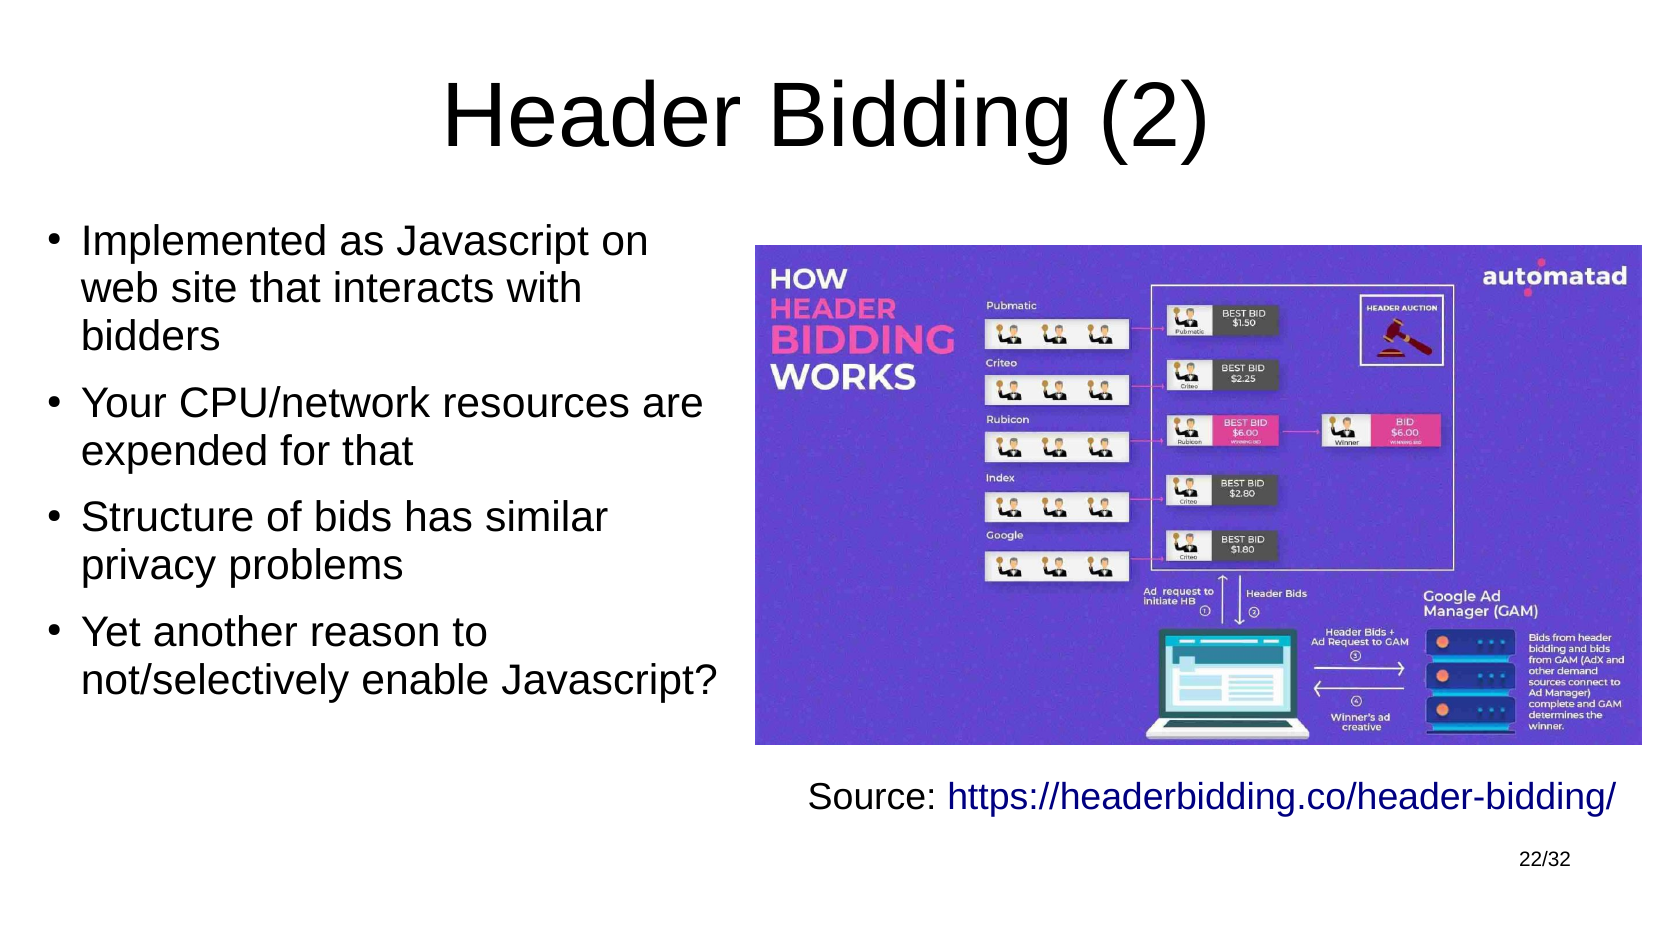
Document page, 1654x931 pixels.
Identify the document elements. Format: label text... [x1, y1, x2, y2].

list Implemented as Javascript on web site that interacts with bidders Your CPU/network resources are expended for that Structure of bids has similar privacy problems Yet another reason to not/selectively enable Javascript? [35, 216, 721, 756]
text_box Source: https://headerbidding.co/header-bidding/ [625, 767, 1642, 867]
picture [755, 245, 1642, 745]
title Header Bidding (2) [82, 37, 1571, 193]
